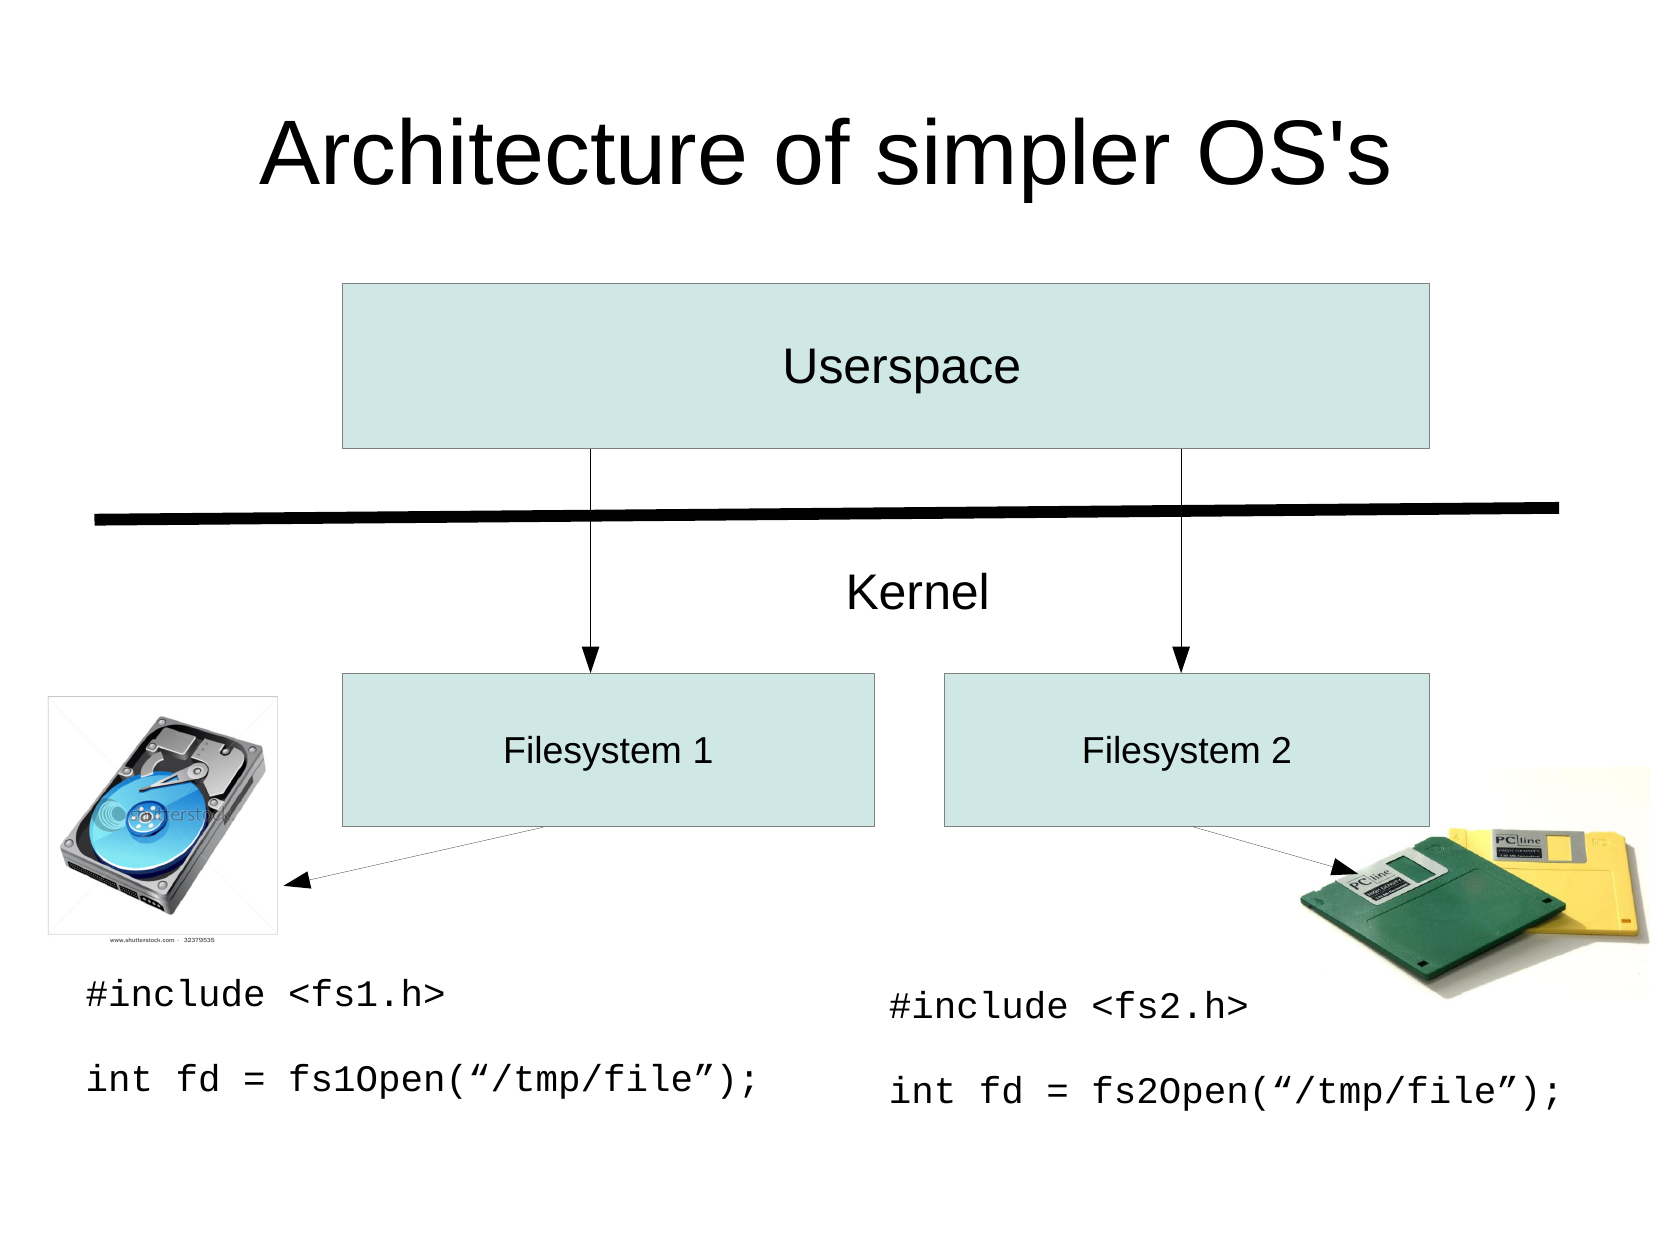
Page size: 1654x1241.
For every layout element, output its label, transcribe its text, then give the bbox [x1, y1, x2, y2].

title Architecture of simpler OS's [82, 49, 1571, 257]
text_box Filesystem 1 [342, 673, 875, 827]
text_box Filesystem 2 [944, 673, 1430, 827]
text_box #include <fs2.h> int fd = fs2Open(“/tmp/file”); [874, 980, 1579, 1123]
picture [47, 696, 278, 945]
text_box Kernel [830, 557, 1005, 628]
text_box #include <fs1.h> int fd = fs1Open(“/tmp/file”); [70, 967, 776, 1111]
text_box Userspace [767, 331, 1037, 402]
text_box [342, 283, 1430, 449]
picture [1287, 767, 1650, 1003]
